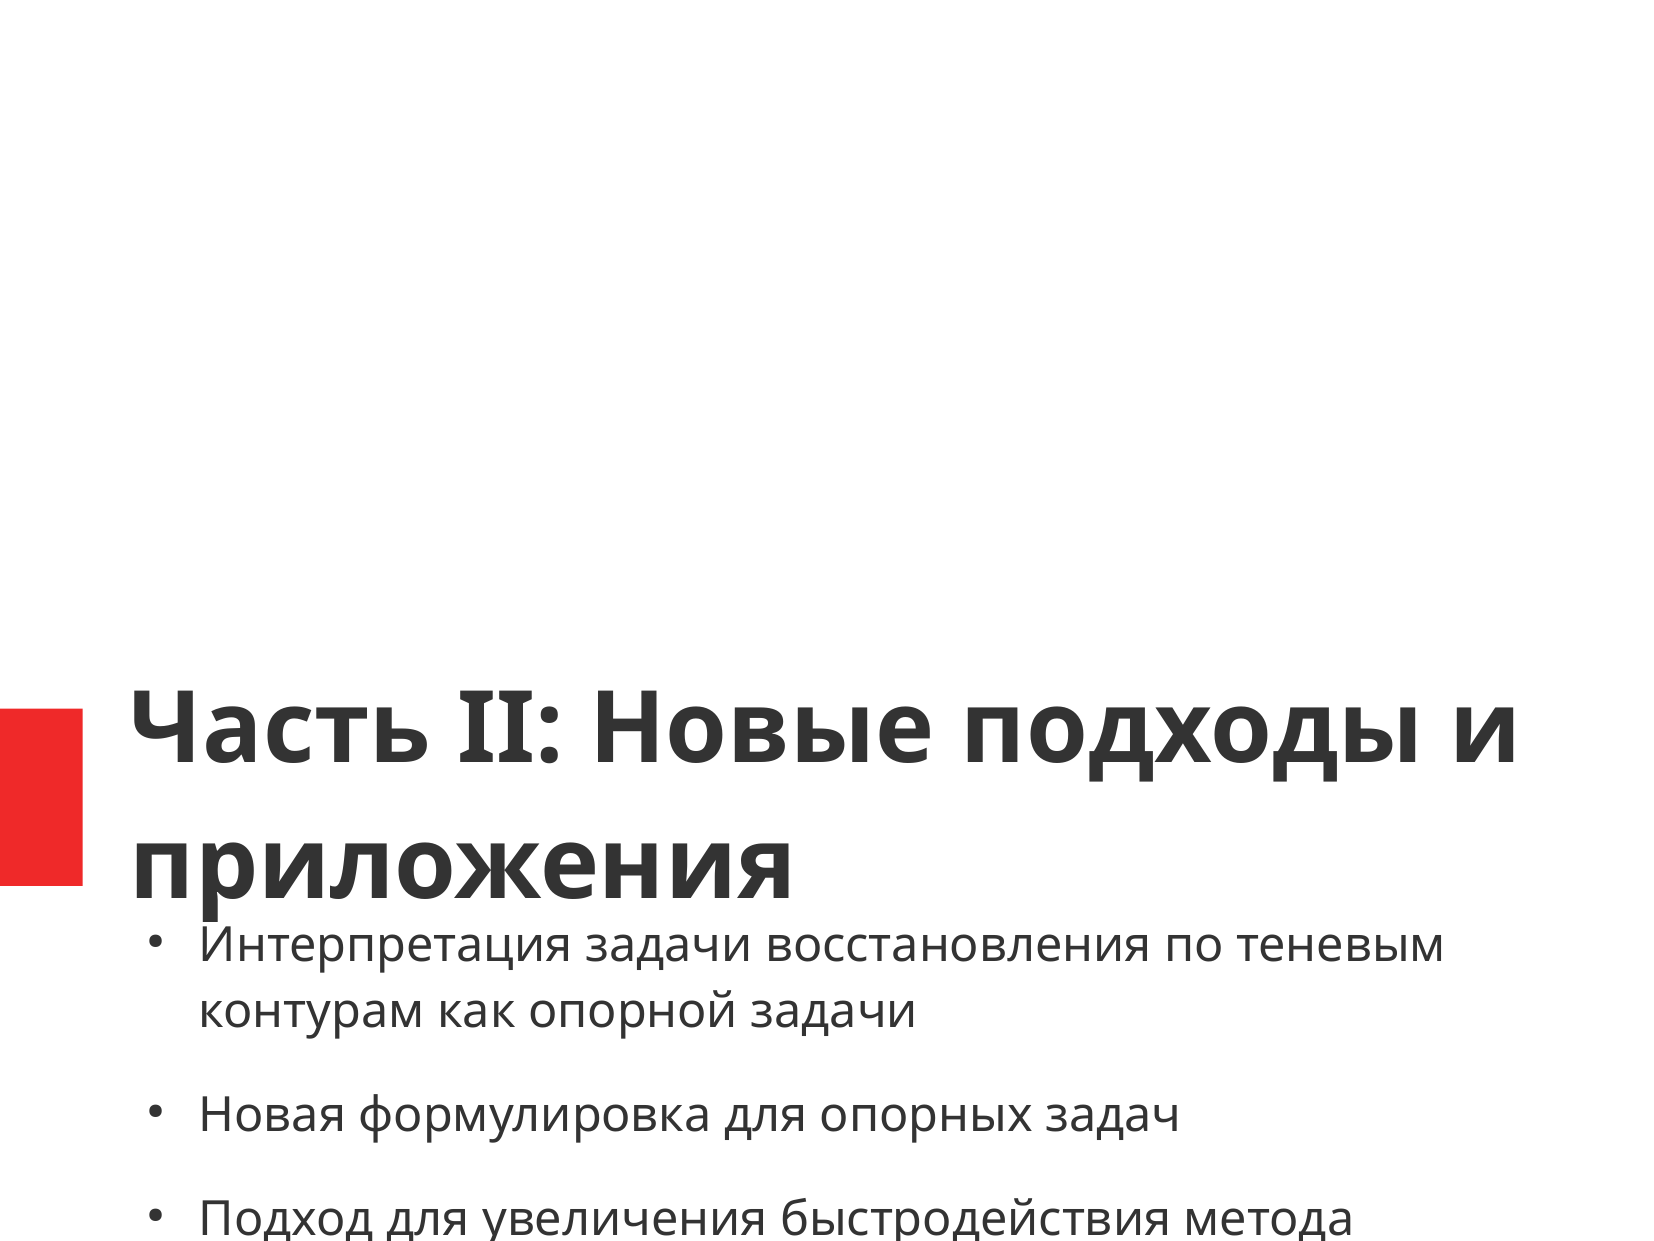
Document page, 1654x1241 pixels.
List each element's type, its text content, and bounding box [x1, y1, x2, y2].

list Интерпретация задачи восстановления по теневым контурам как опорной задачи Новая формулировка для опорных задач Подход для увеличения быстродействия метода [129, 909, 1536, 1241]
title Часть II: Новые подходы и приложения [129, 673, 1536, 909]
